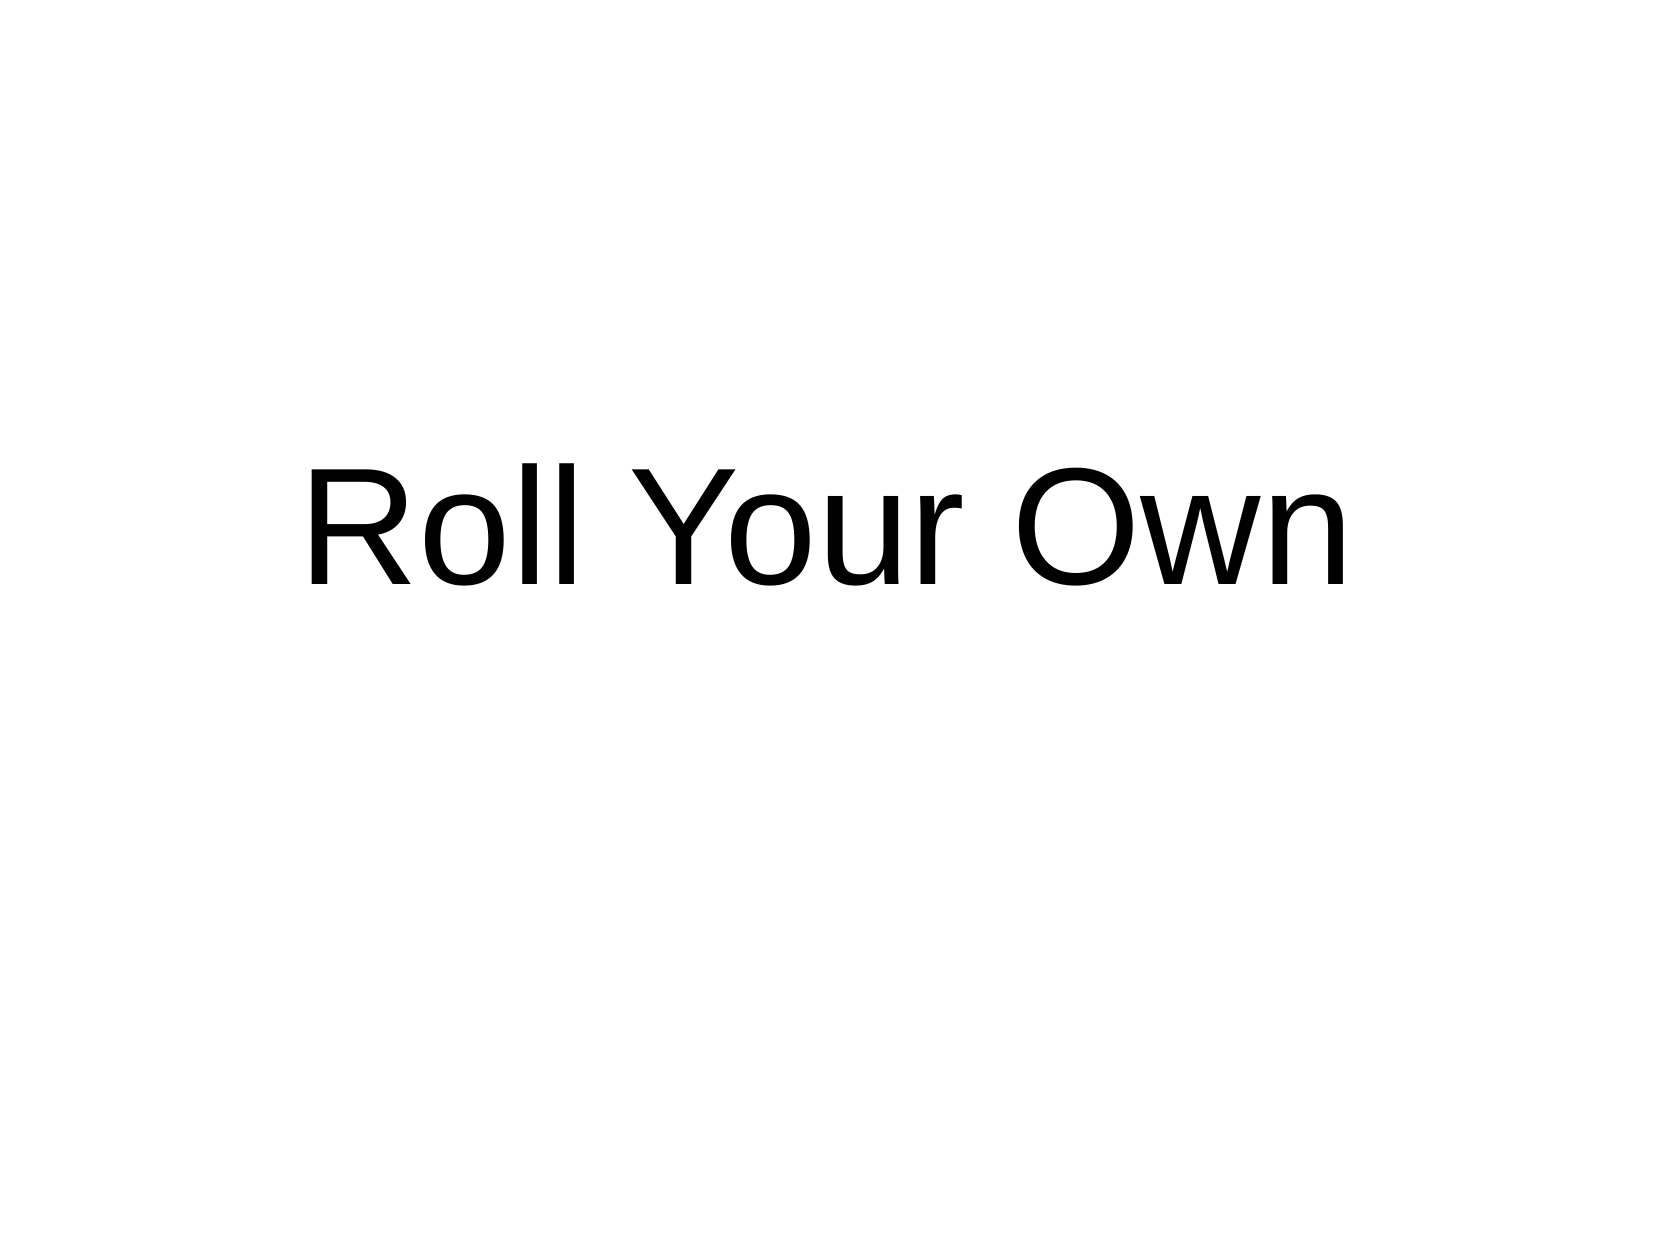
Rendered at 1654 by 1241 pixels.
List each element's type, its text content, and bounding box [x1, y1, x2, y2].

text_box Roll Your Own [144, 426, 1510, 628]
